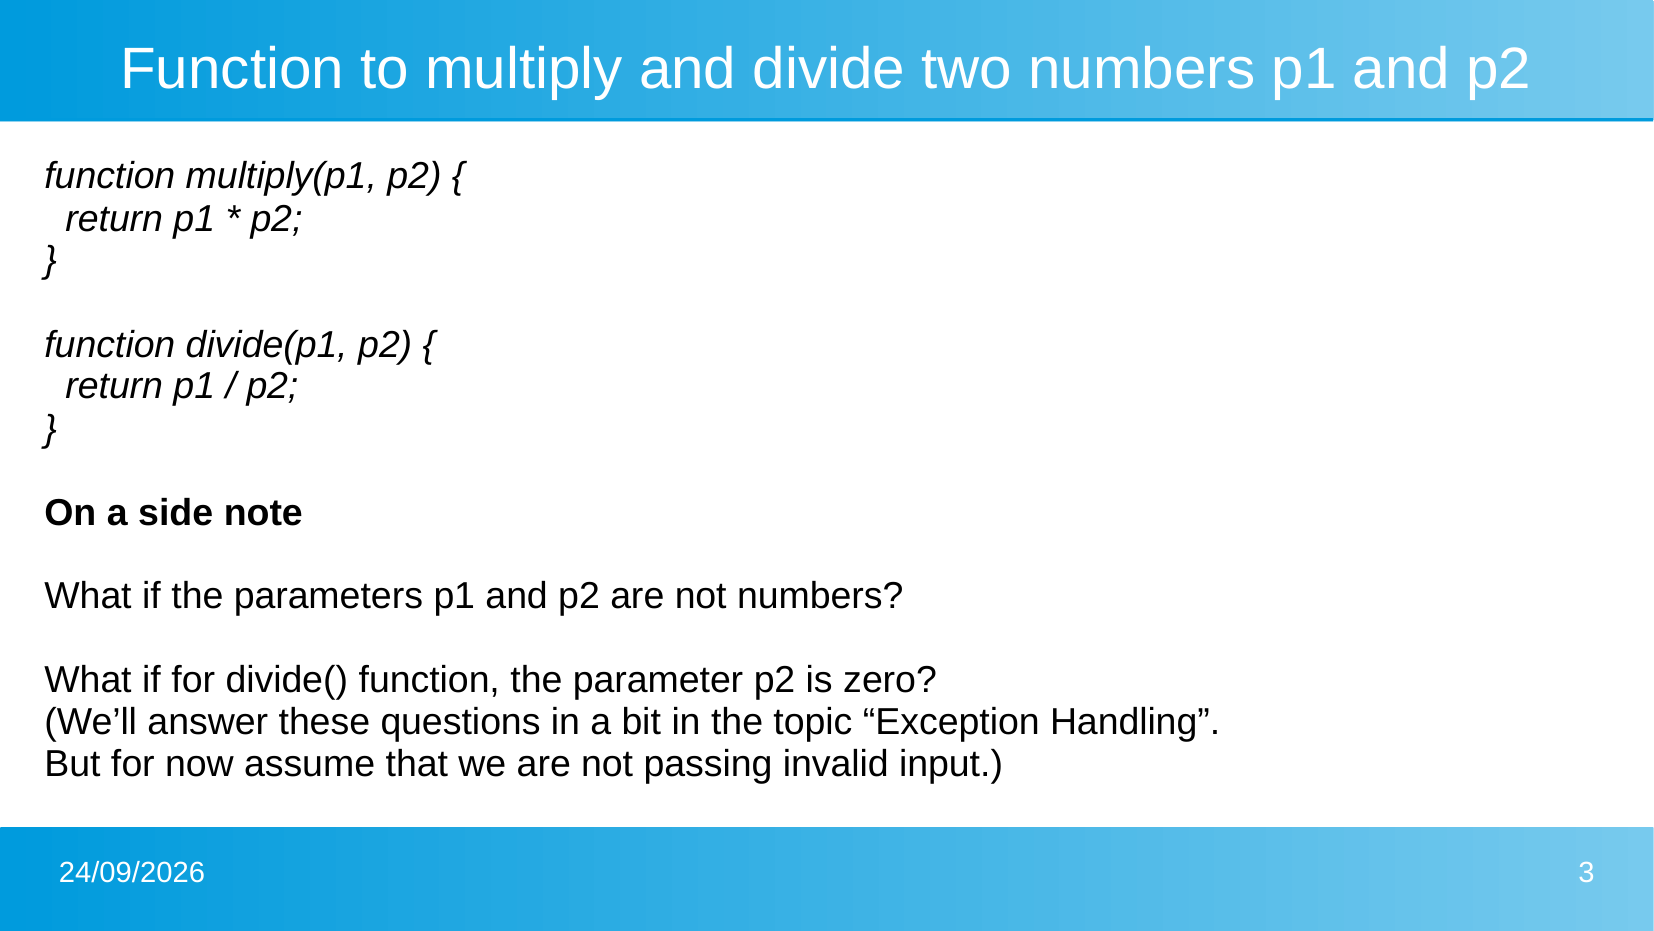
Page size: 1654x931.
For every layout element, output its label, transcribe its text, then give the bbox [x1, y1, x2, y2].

text_box function multiply(p1, p2) { return p1 * p2; } function divide(p1, p2) { return p1 / p2; } On a side note What if the parameters p1 and p2 are not numbers? What if for divide() function, the parameter p2 is zero? (We’ll answer these questions in a bit in the topic “Exception Handling”. But for now assume that we are not passing invalid input.) [29, 147, 1270, 793]
title Function to multiply and divide two numbers p1 and p2 [59, 29, 1595, 108]
